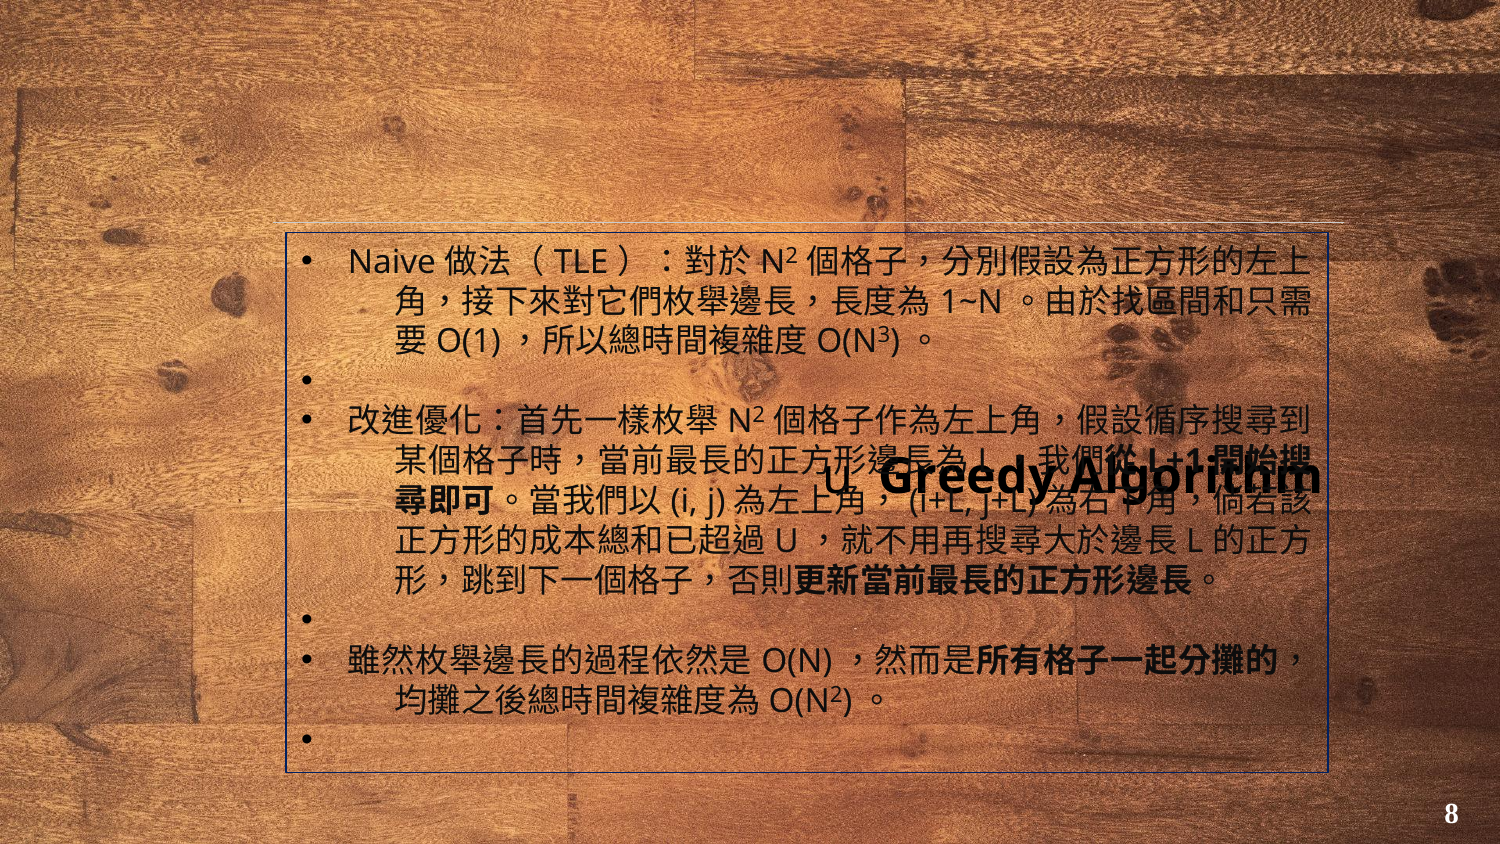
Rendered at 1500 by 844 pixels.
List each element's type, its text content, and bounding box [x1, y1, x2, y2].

slide_number 8 [1429, 779, 1500, 844]
text_box Naive做法（TLE）：對於N2個格子，分別假設為正方形的左上角，接下來對它們枚舉邊長，長度為1~N。由於找區間和只需要O(1)，所以總時間複雜度O(N3)。 改進優化：首先一樣枚舉N2個格子作為左上角，假設循序搜尋到某個格子時，當前最長的正方形邊長為L，我們從L+1開始搜尋即可。當我們以(i, j)為左上角，(i+L, j+L)為右下角，倘若該正方形的成本總和已超過U，就不用再搜尋大於邊長L的正方形，跳到下一個格子，否則更新當前最長的正方形邊長。 雖然枚舉邊長的過程依然是O(N)，然而是所有格子一起分攤的，均攤之後總時間複雜度為O(N2)。 [286, 232, 1328, 773]
title Greedy Algorithm [255, 117, 1341, 233]
